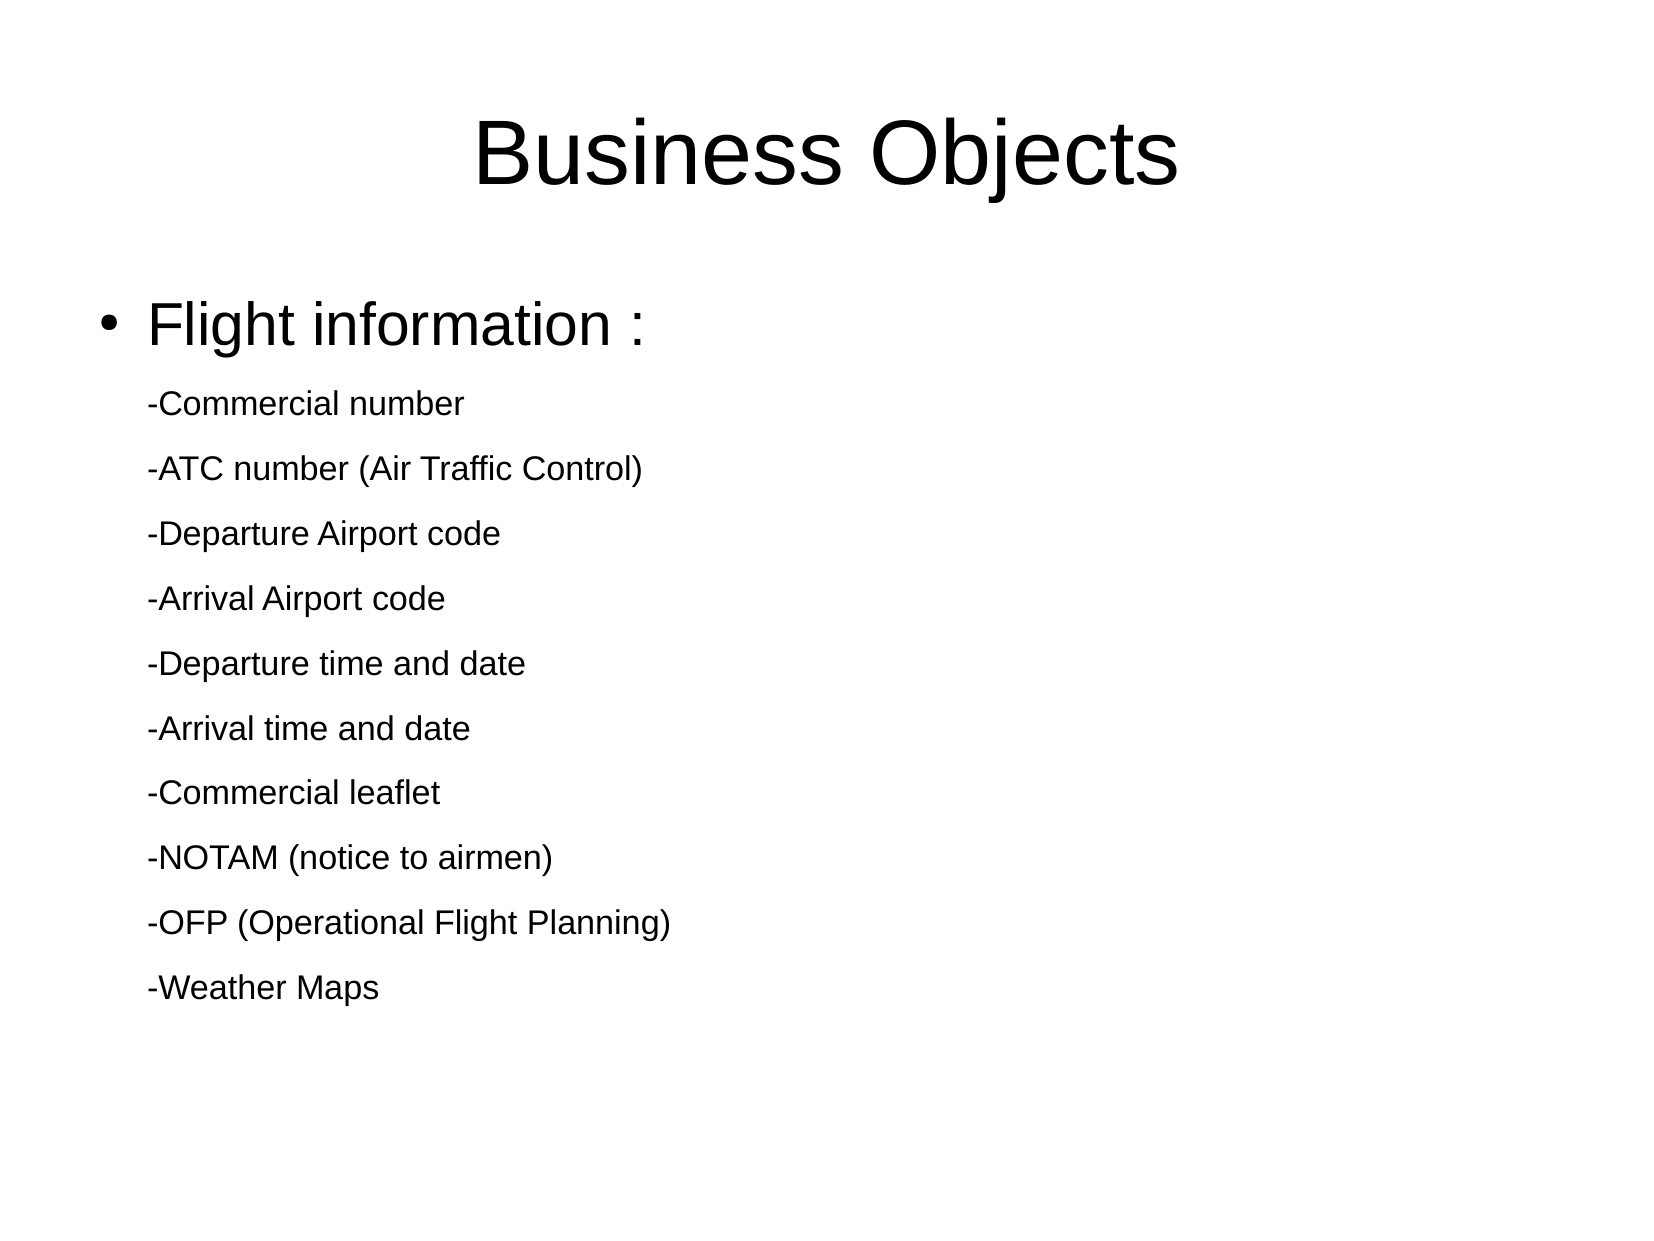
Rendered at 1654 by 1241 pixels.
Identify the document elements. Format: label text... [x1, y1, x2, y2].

list Flight information : -Commercial number -ATC number (Air Traffic Control) -Departure Airport code -Arrival Airport code -Departure time and date -Arrival time and date -Commercial leaflet -NOTAM (notice to airmen) -OFP (Operational Flight Planning) -Weather Maps [82, 290, 1571, 1010]
title Business Objects [82, 49, 1571, 257]
